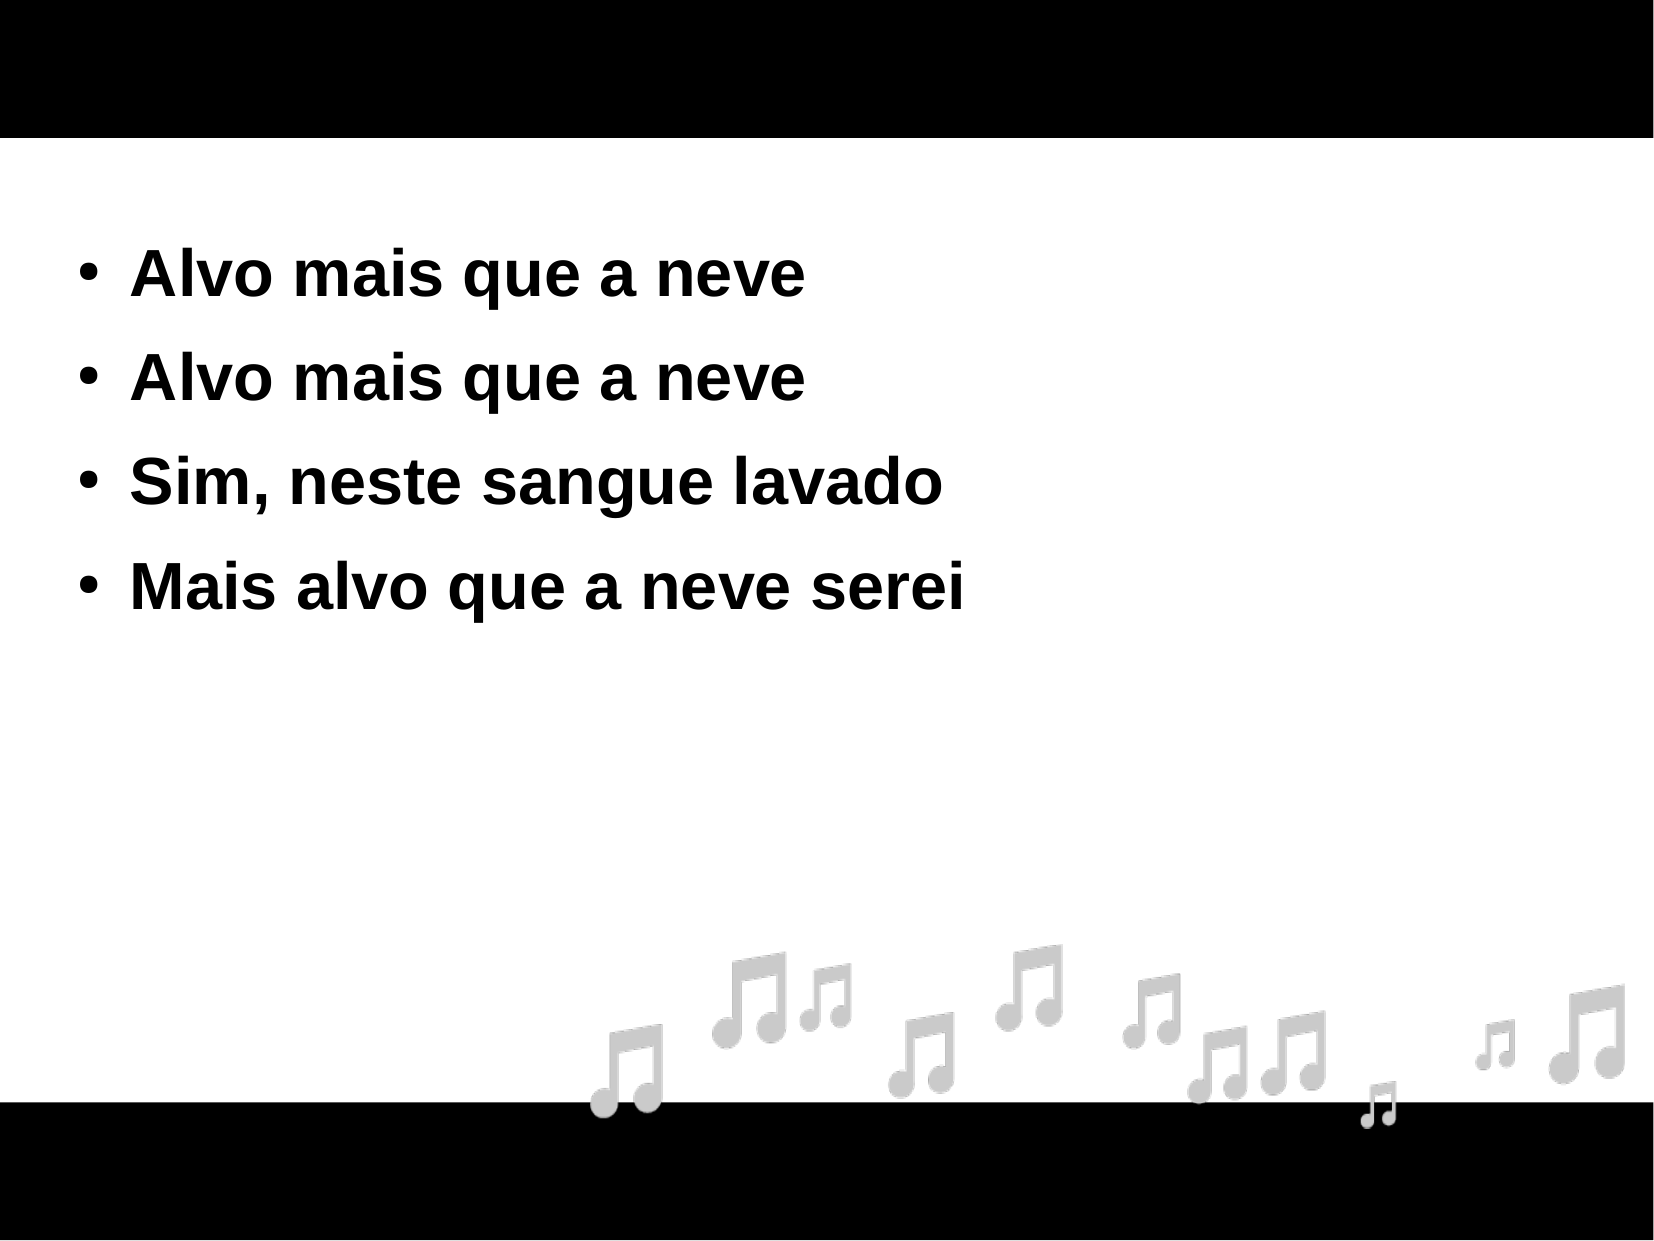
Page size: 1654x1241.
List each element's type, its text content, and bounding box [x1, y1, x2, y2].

list Alvo mais que a neve Alvo mais que a neve Sim, neste sangue lavado Mais alvo que a neve serei [59, 236, 1595, 1024]
